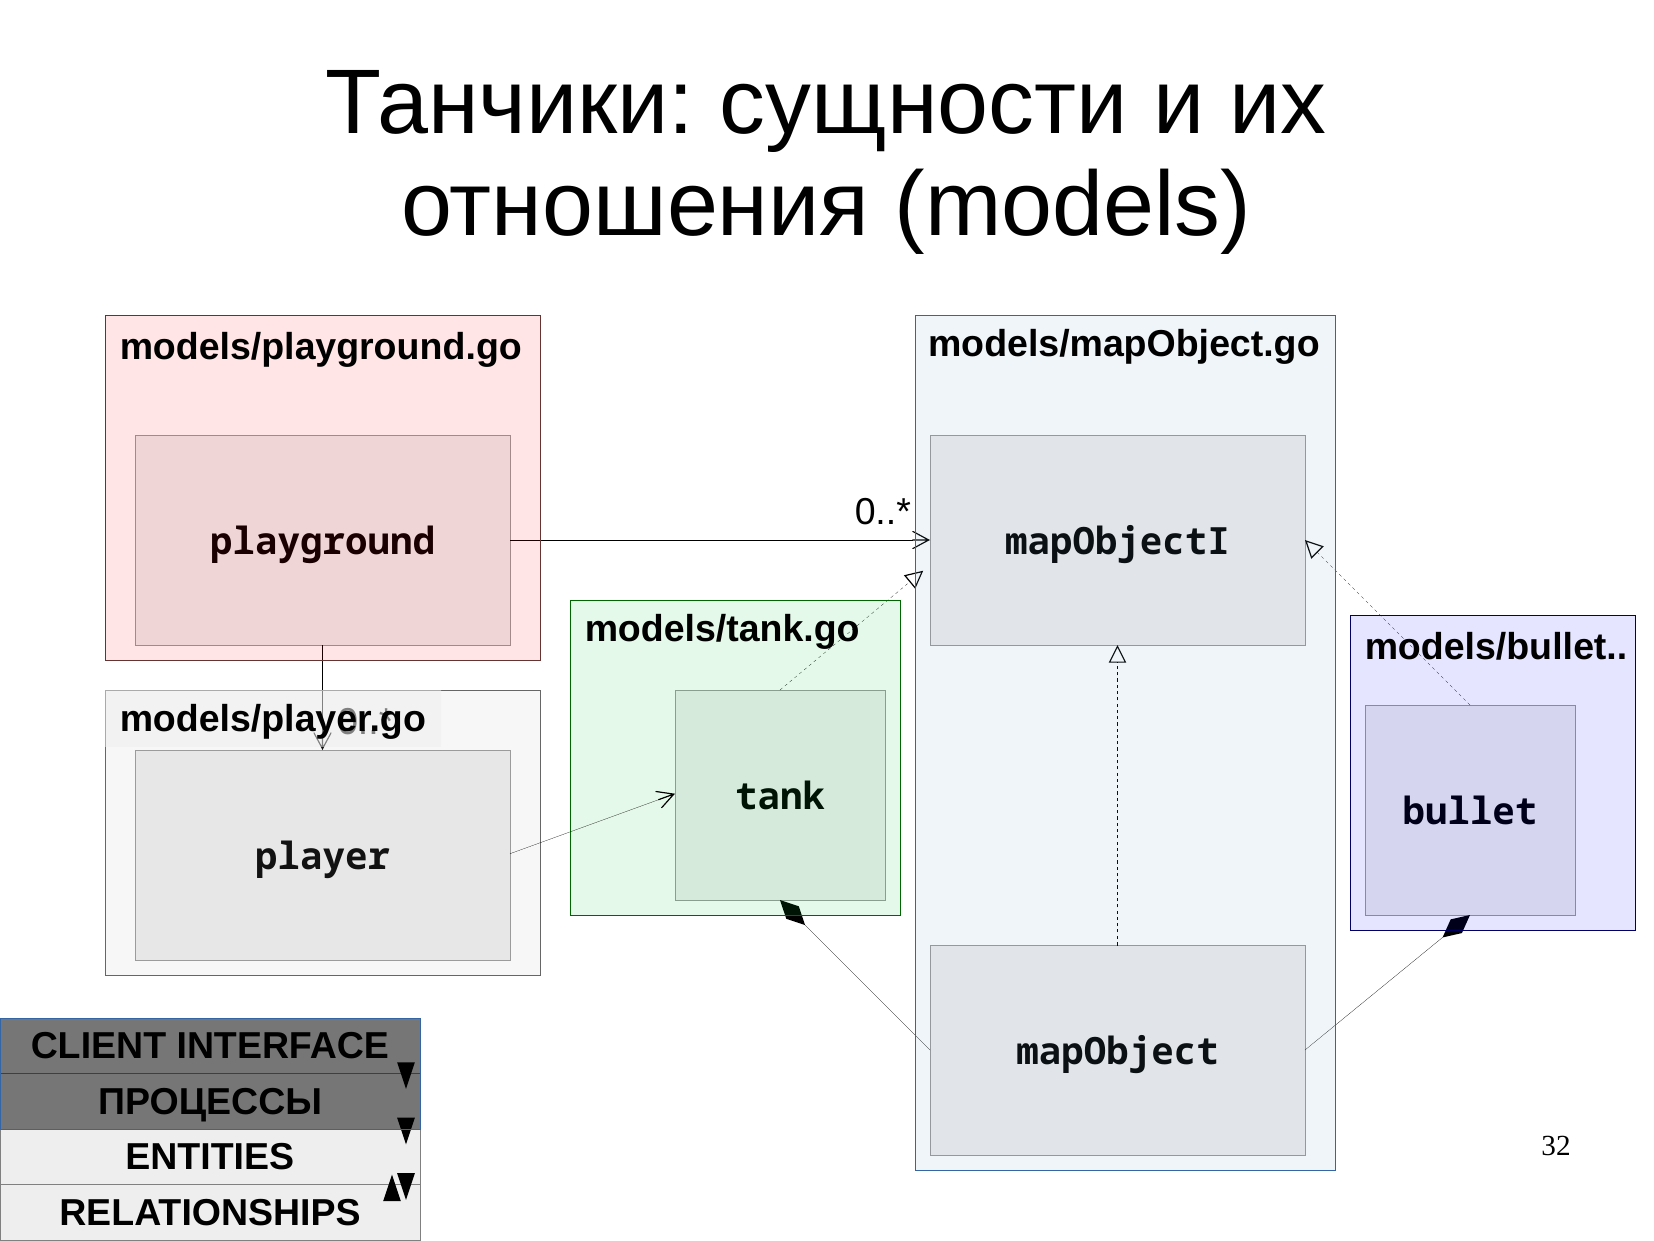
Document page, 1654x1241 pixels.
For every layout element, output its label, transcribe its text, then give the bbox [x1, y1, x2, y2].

text_box [105, 690, 541, 976]
text_box models/mapObject.go [913, 315, 1336, 372]
text_box [1350, 676, 1636, 931]
text_box [105, 315, 541, 661]
text_box [570, 600, 901, 916]
text_box models/player.go [105, 690, 441, 747]
text_box models/tank.go [570, 600, 875, 657]
text_box models/playground.go [105, 318, 538, 376]
title Танчики: сущности и их отношения (models) [82, 49, 1571, 257]
text_box ENTITIES [0, 1130, 421, 1184]
text_box 0..* [840, 483, 915, 540]
text_box [0, 1018, 421, 1130]
text_box RELATIONSHIPS [0, 1184, 421, 1241]
text_box models/bullet.. [1350, 618, 1654, 676]
text_box [915, 372, 1336, 1171]
